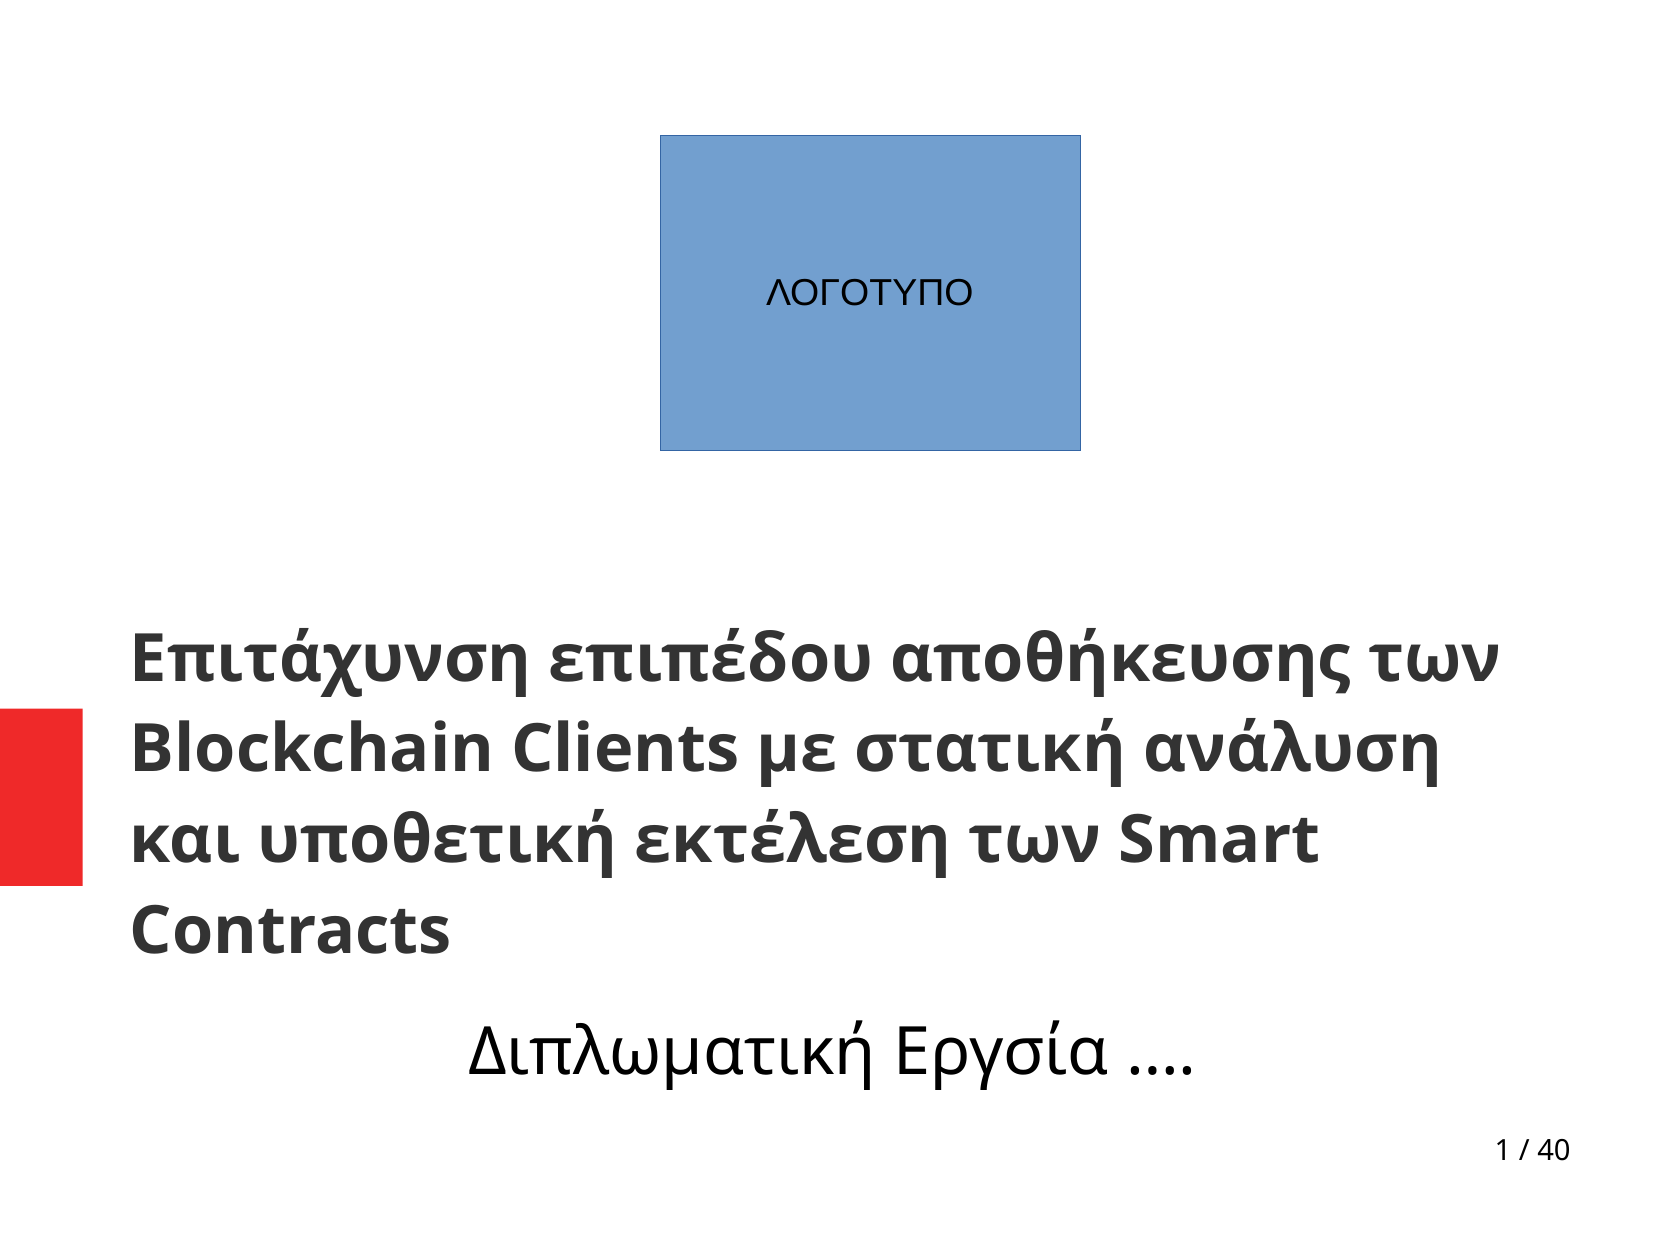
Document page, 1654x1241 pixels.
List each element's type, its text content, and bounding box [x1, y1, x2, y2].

subtitle Διπλωματική Εργσία …. [129, 968, 1536, 1130]
text_box ΛΟΓΟΤΥΠΟ [660, 135, 1081, 451]
title Επιτάχυνση επιπέδου αποθήκευσης των Blockchain Clients με στατική ανάλυση και υποθετική εκτέλεση των Smart Contracts [129, 635, 1536, 947]
